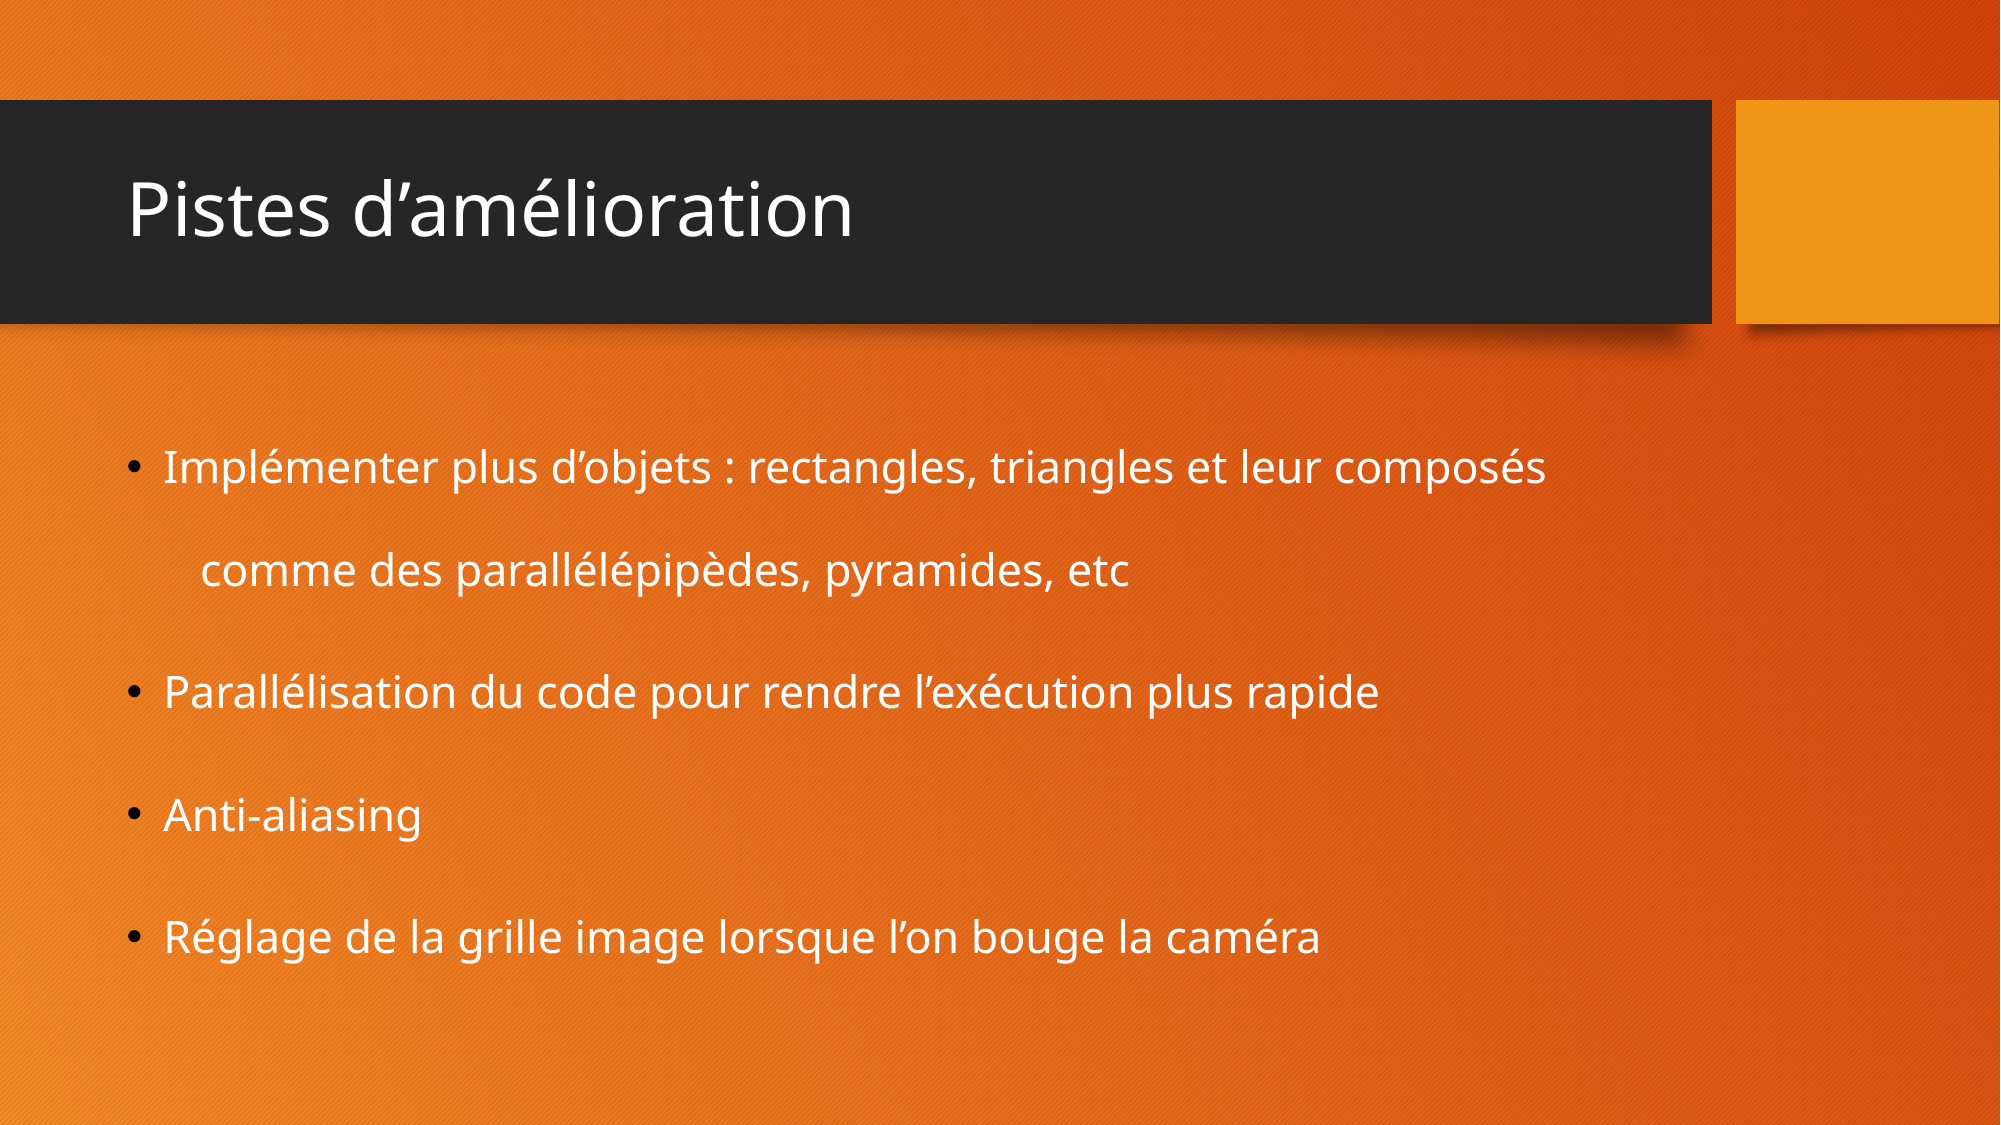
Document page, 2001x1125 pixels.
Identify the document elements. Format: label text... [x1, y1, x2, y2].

list Implémenter plus d’objets : rectangles, triangles et leur composés comme des parallélépipèdes, pyramides, etc Parallélisation du code pour rendre l’exécution plus rapide Anti-aliasing Réglage de la grille image lorsque l’on bouge la caméra [111, 383, 1689, 974]
title Pistes d’amélioration [111, 123, 1689, 301]
